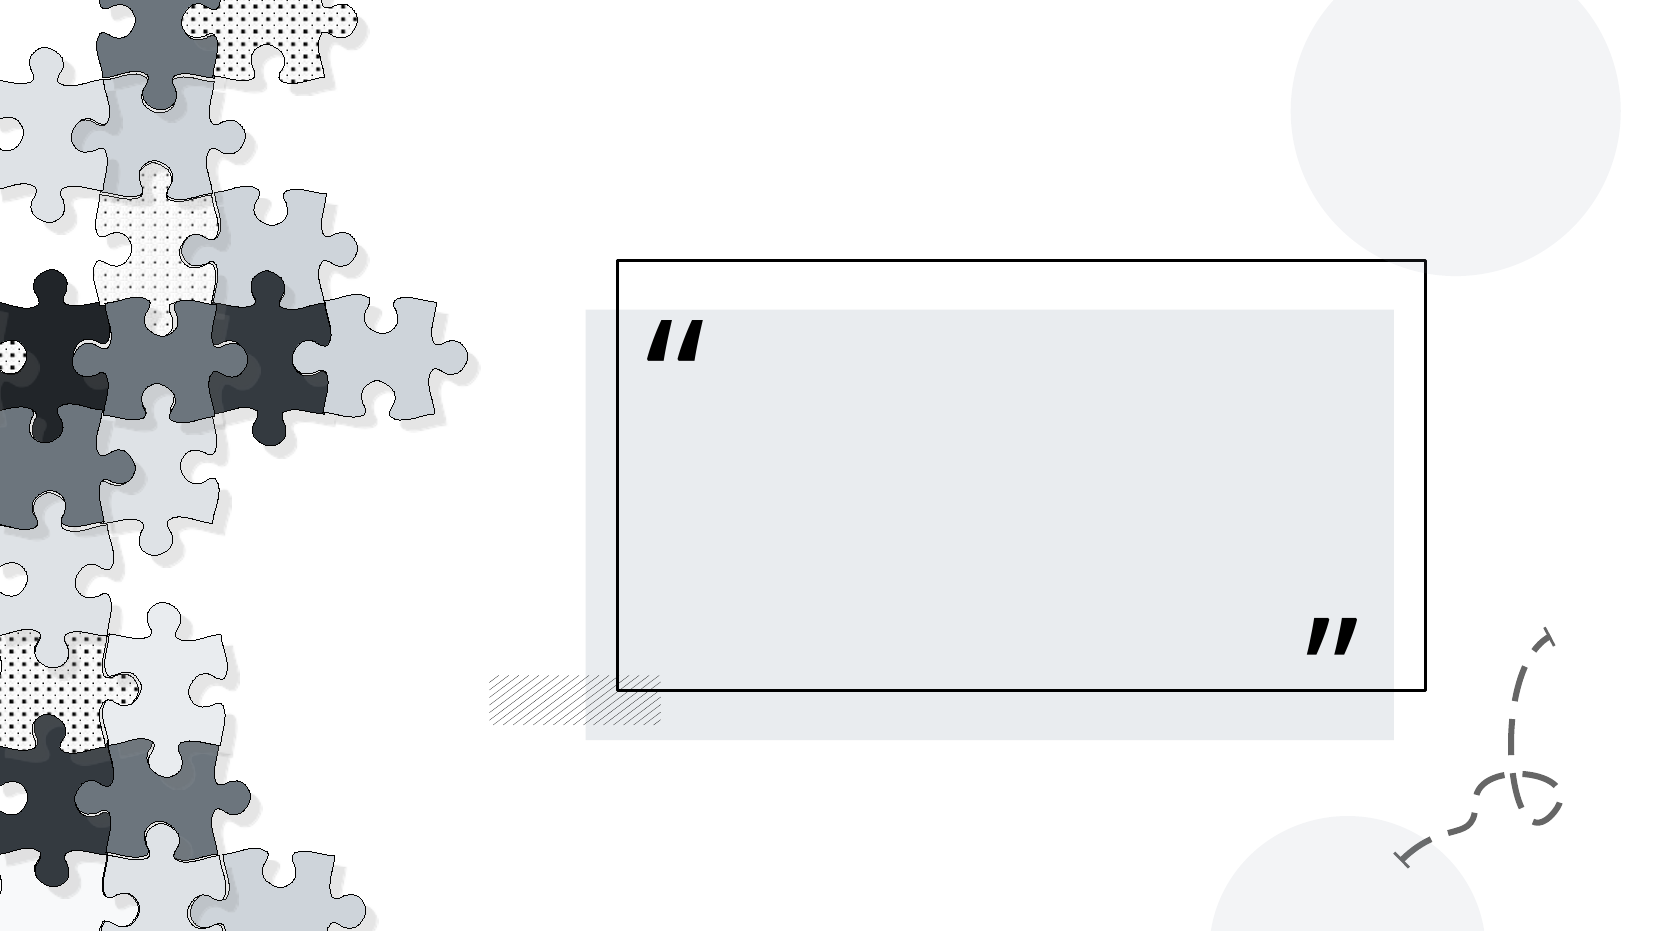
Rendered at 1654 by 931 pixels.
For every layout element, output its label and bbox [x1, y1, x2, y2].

picture [93, 172, 218, 336]
picture [0, 340, 27, 373]
picture [181, 0, 358, 83]
picture [0, 635, 139, 753]
